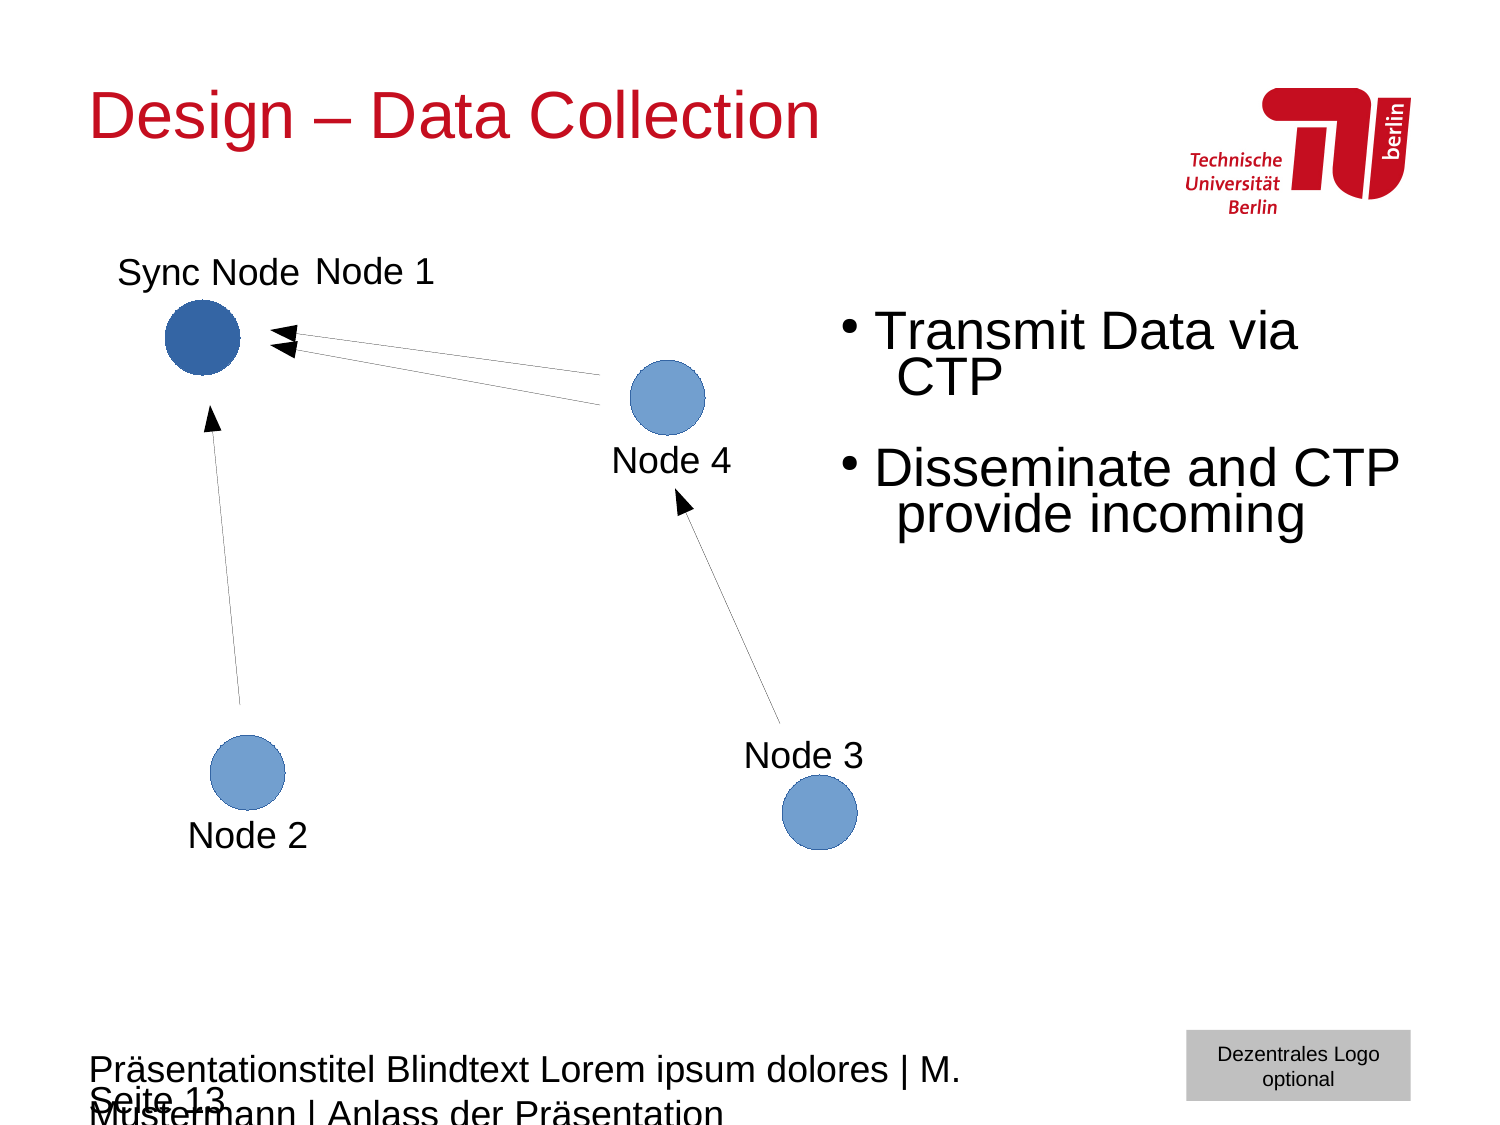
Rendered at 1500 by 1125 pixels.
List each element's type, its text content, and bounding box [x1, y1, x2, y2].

text_box [165, 300, 241, 376]
text_box [782, 784, 840, 850]
list Transmit Data via CTP Disseminate and CTP provide incoming [840, 314, 1411, 982]
text_box [630, 360, 706, 428]
text_box [210, 735, 286, 803]
text_box Node 2 [172, 803, 398, 864]
text_box Node 3 [728, 723, 840, 784]
text_box Node 4 [596, 428, 822, 489]
text_box Node 1 [300, 239, 526, 300]
text_box Sync Node [102, 240, 300, 300]
title Design – Data Collection [88, 89, 1411, 215]
